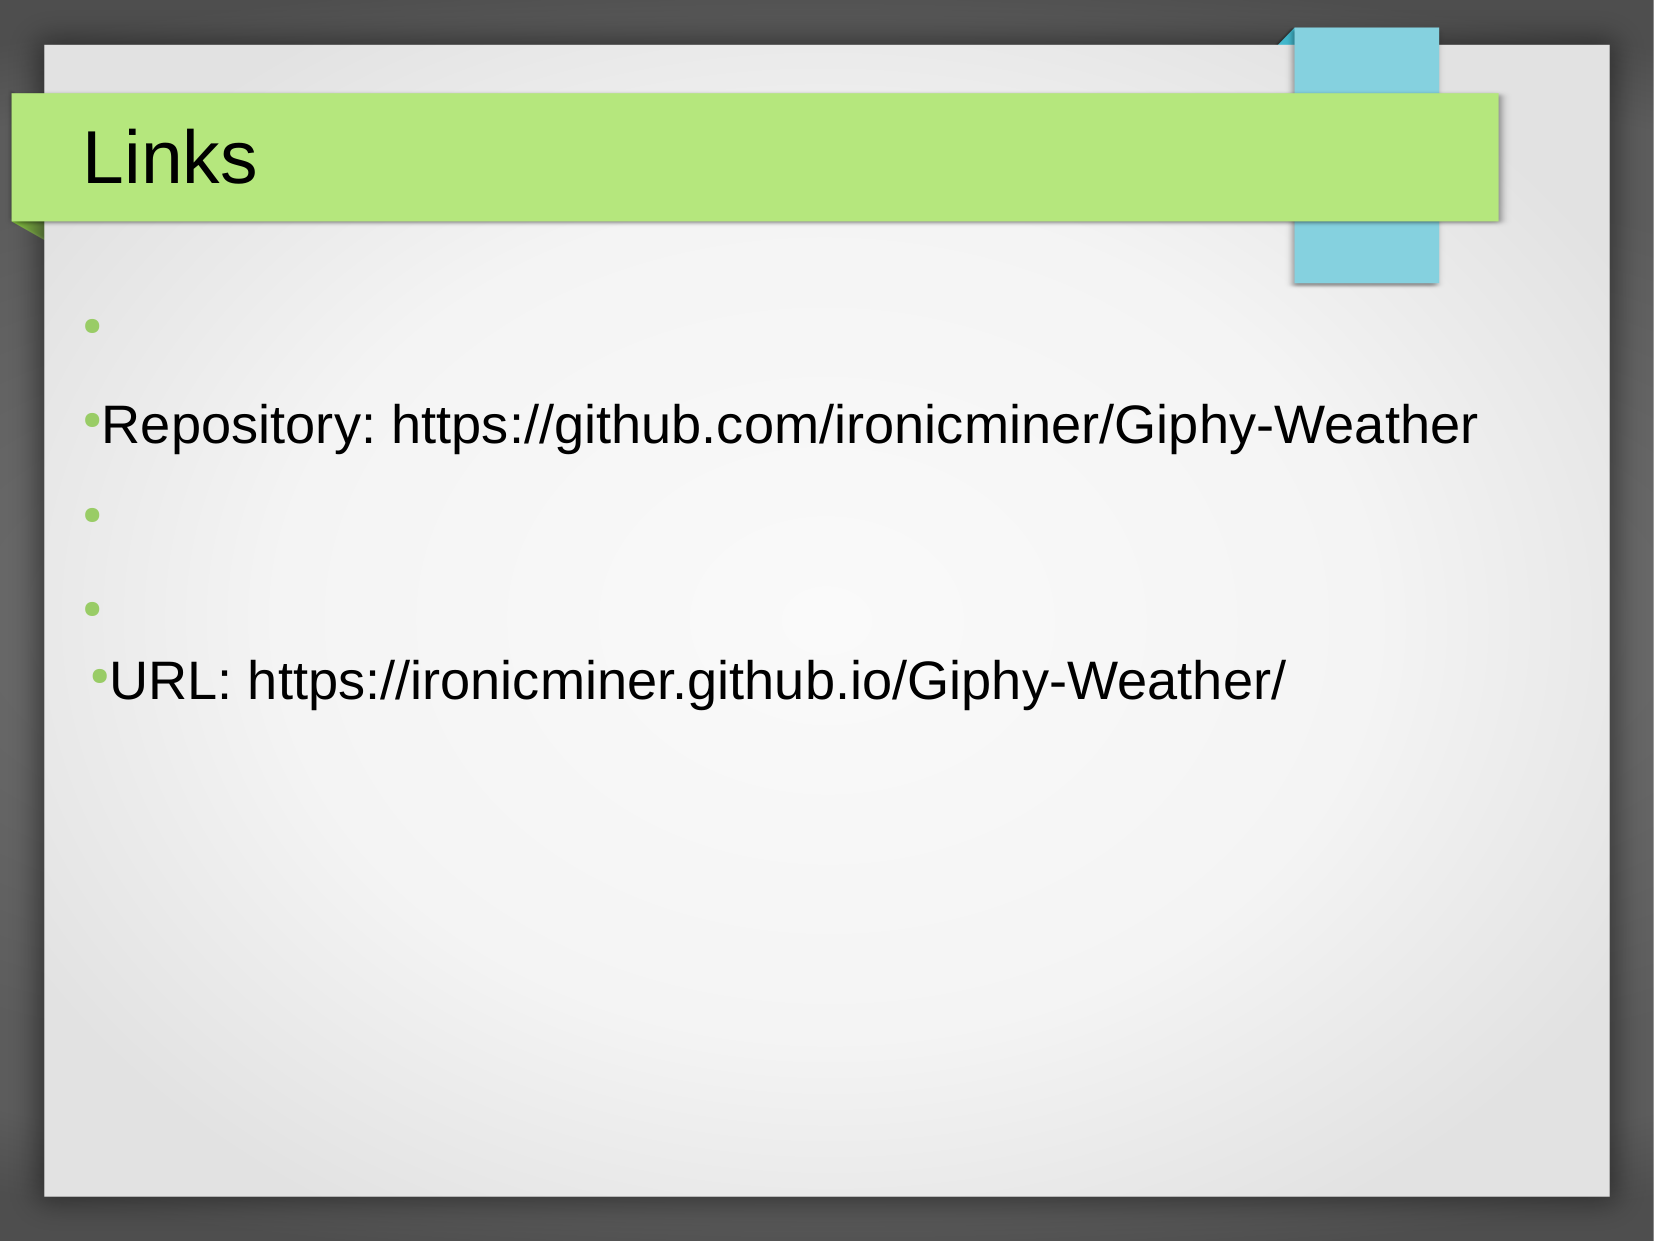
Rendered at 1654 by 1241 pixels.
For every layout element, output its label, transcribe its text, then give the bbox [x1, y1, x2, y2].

title Links [82, 94, 1264, 213]
list URL: https://ironicminer.github.io/Giphy-Weather/ [90, 645, 1579, 989]
picture [0, 0, 1654, 1241]
list Repository: https://github.com/ironicminer/Giphy-Weather [82, 295, 1571, 586]
